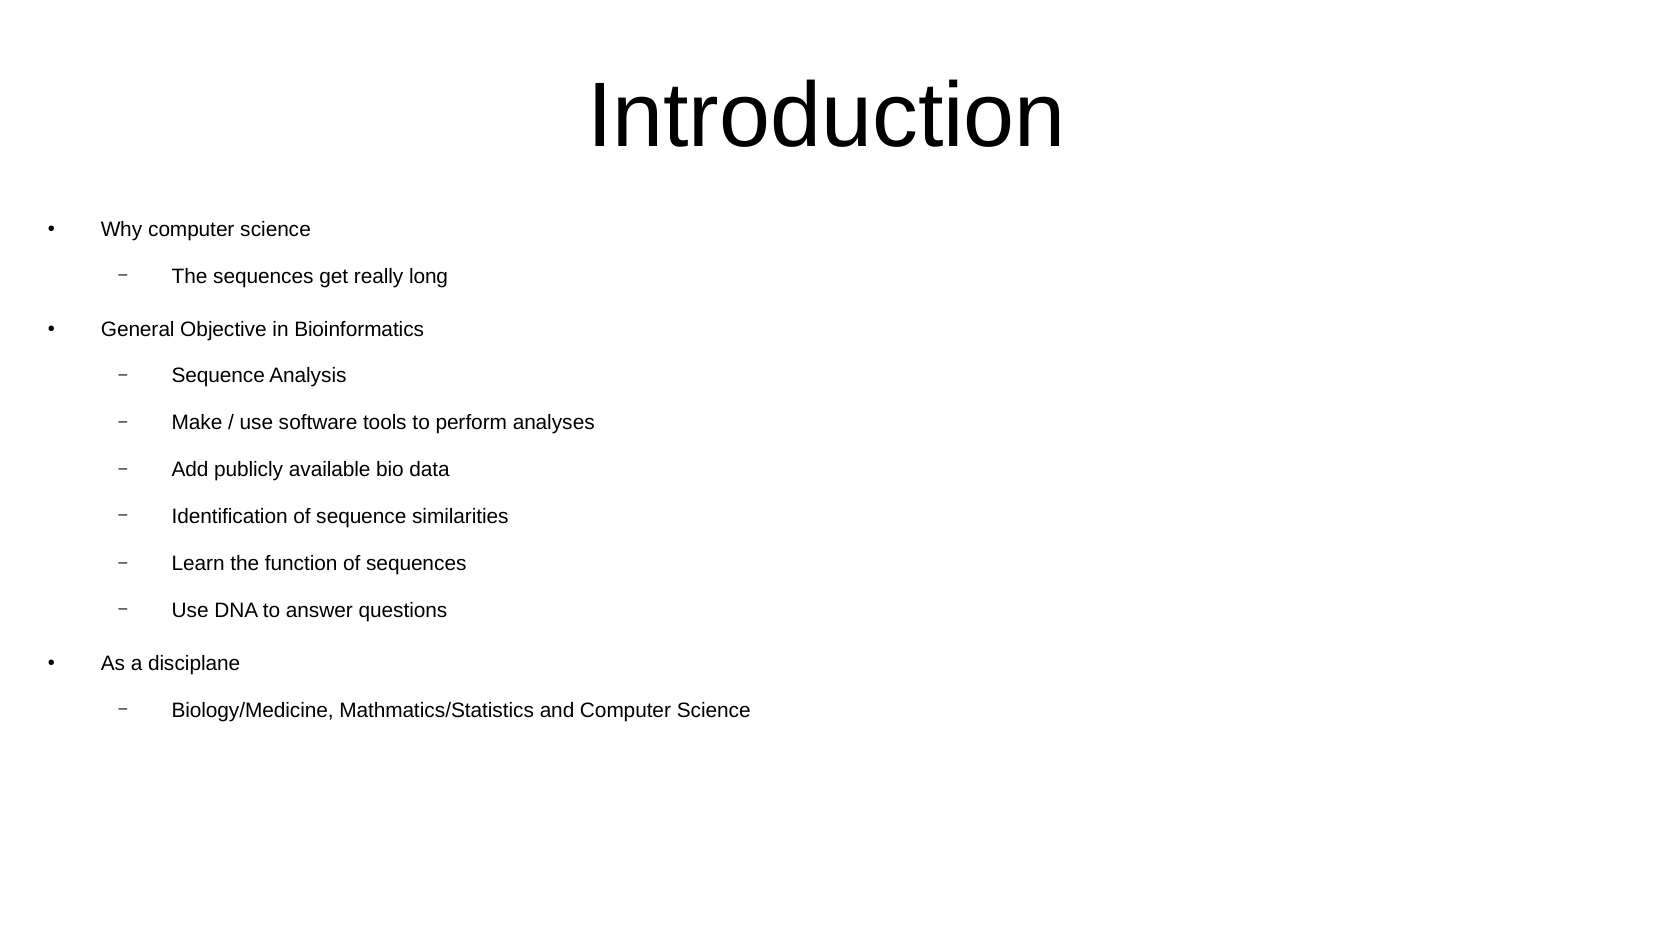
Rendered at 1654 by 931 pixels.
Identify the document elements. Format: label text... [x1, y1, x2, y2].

title Introduction [82, 37, 1571, 193]
list Why computer science The sequences get really long General Objective in Bioinformatics Sequence Analysis Make / use software tools to perform analyses Add publicly available bio data Identification of sequence similarities Learn the function of sequences Use DNA to answer questions As a disciplane Biology/Medicine, Mathmatics/Statistics and Computer Science [30, 217, 1571, 901]
